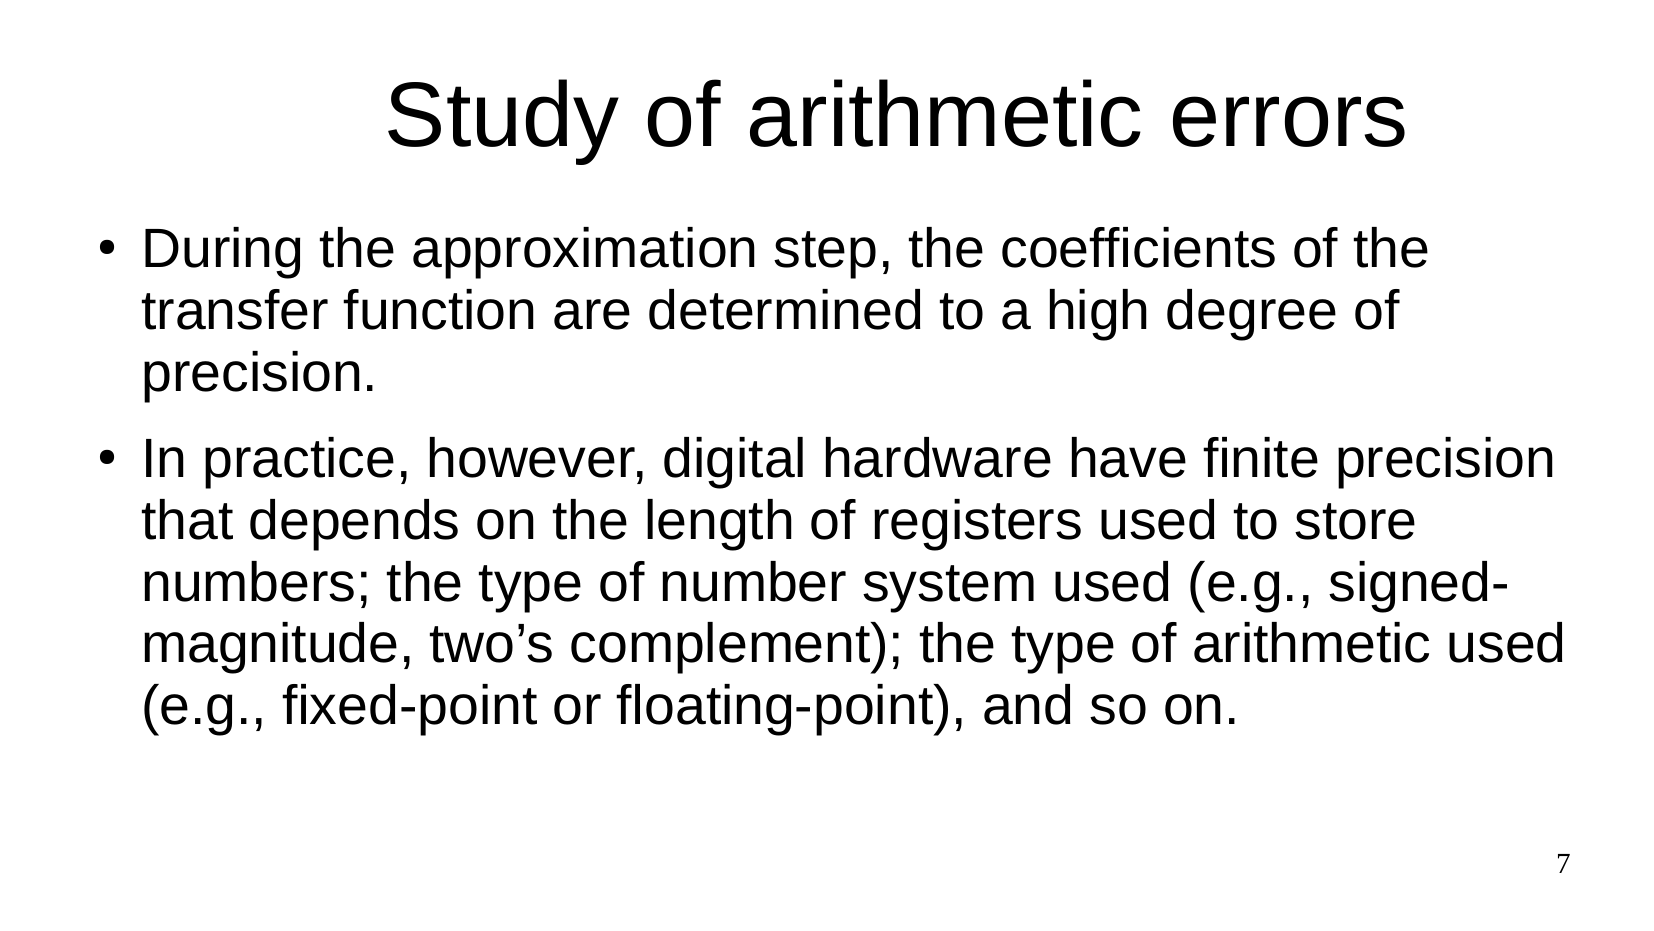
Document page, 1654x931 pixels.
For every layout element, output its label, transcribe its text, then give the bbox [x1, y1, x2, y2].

title Study of arithmetic errors [82, 37, 1571, 193]
list During the approximation step, the coefﬁcients of the transfer function are determined to a high degree of precision. In practice, however, digital hardware have ﬁnite precision that depends on the length of registers used to store numbers; the type of number system used (e.g., signed-magnitude, two’s complement); the type of arithmetic used (e.g., ﬁxed-point or ﬂoating-point), and so on. [82, 217, 1571, 758]
